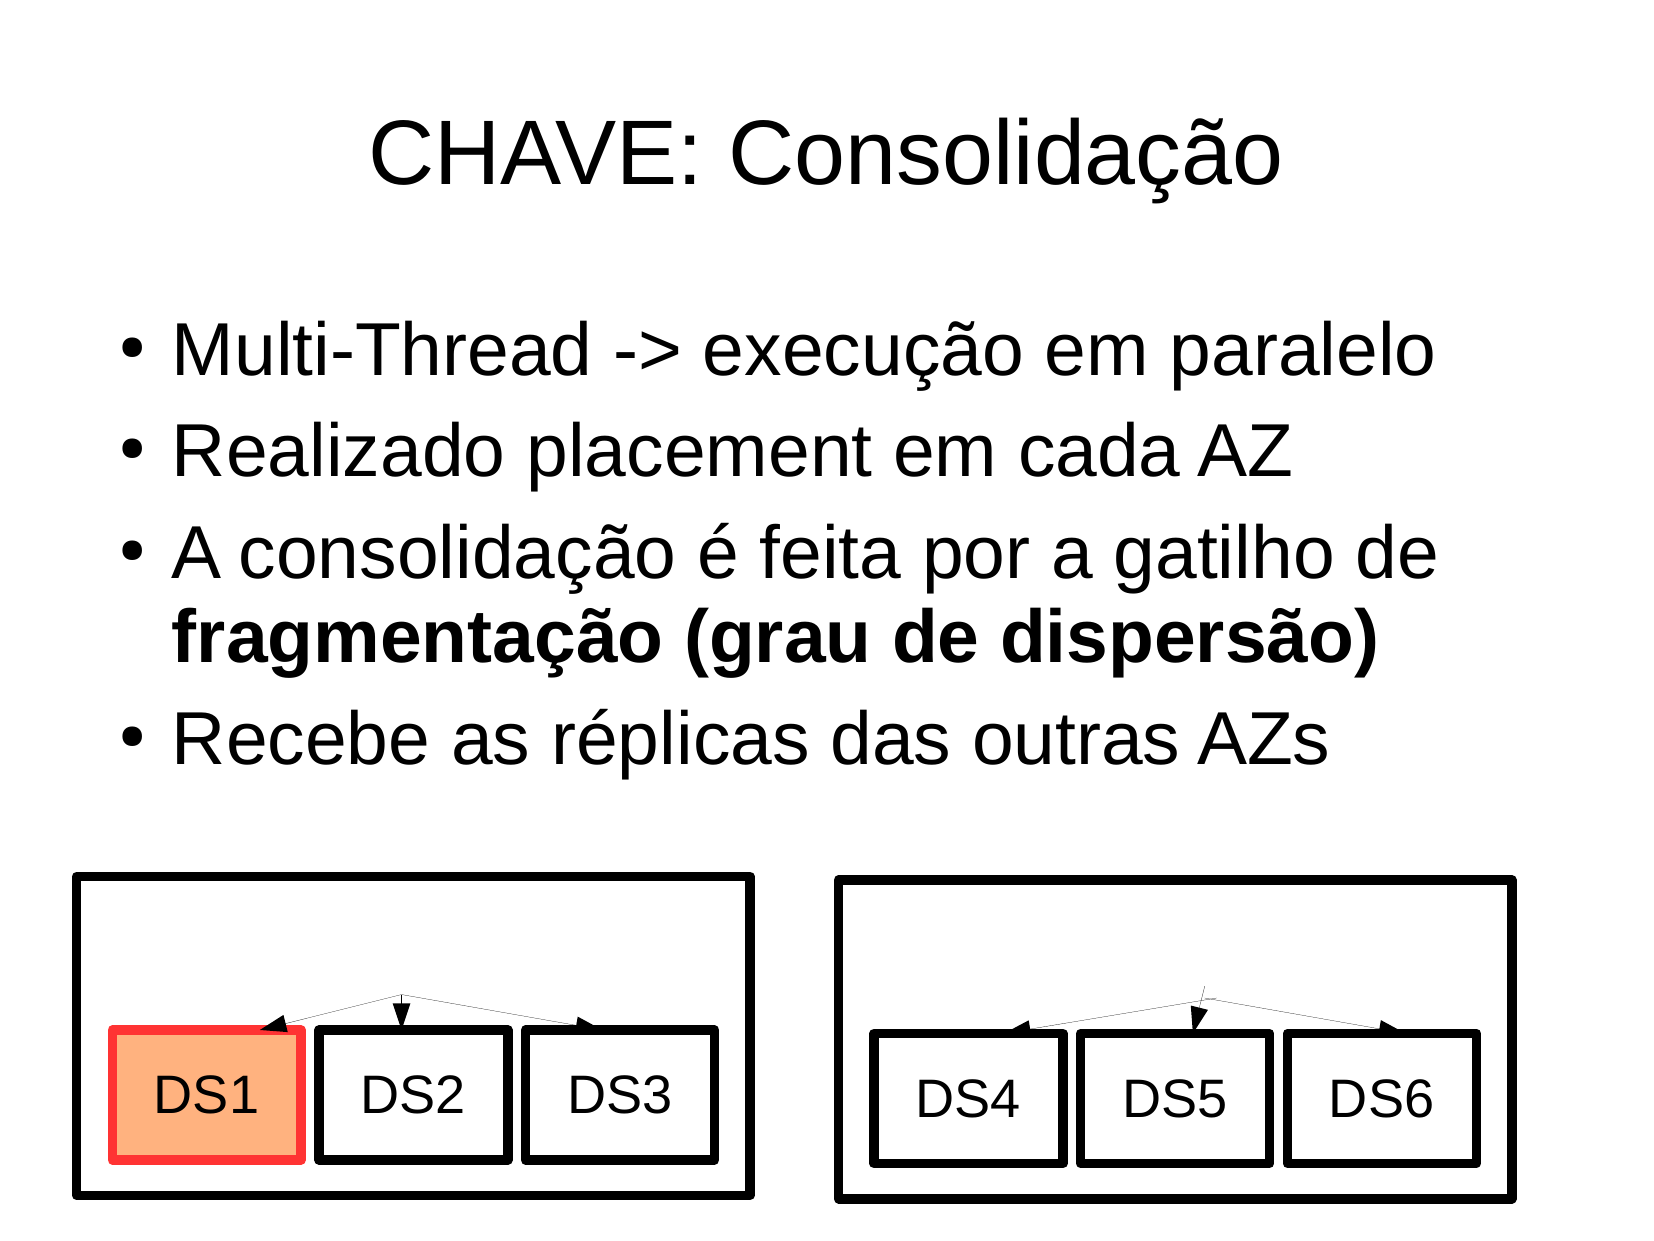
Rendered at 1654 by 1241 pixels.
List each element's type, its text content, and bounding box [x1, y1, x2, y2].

text_box [838, 879, 1512, 1199]
text_box [76, 876, 751, 1196]
text_box DS5 [1080, 1033, 1270, 1164]
text_box DS3 [525, 1029, 715, 1160]
text_box Multi-Thread -> execução em paralelo Realizado placement em cada AZ A consolidação é feita por a gatilho de fragmentação (grau de dispersão) Recebe as réplicas das outras AZs [101, 307, 1571, 863]
text_box DS6 [1287, 1033, 1477, 1164]
text_box DS1 [112, 1029, 302, 1160]
title CHAVE: Consolidação [82, 49, 1571, 257]
text_box DS2 [318, 1029, 508, 1160]
text_box DS4 [874, 1033, 1063, 1164]
